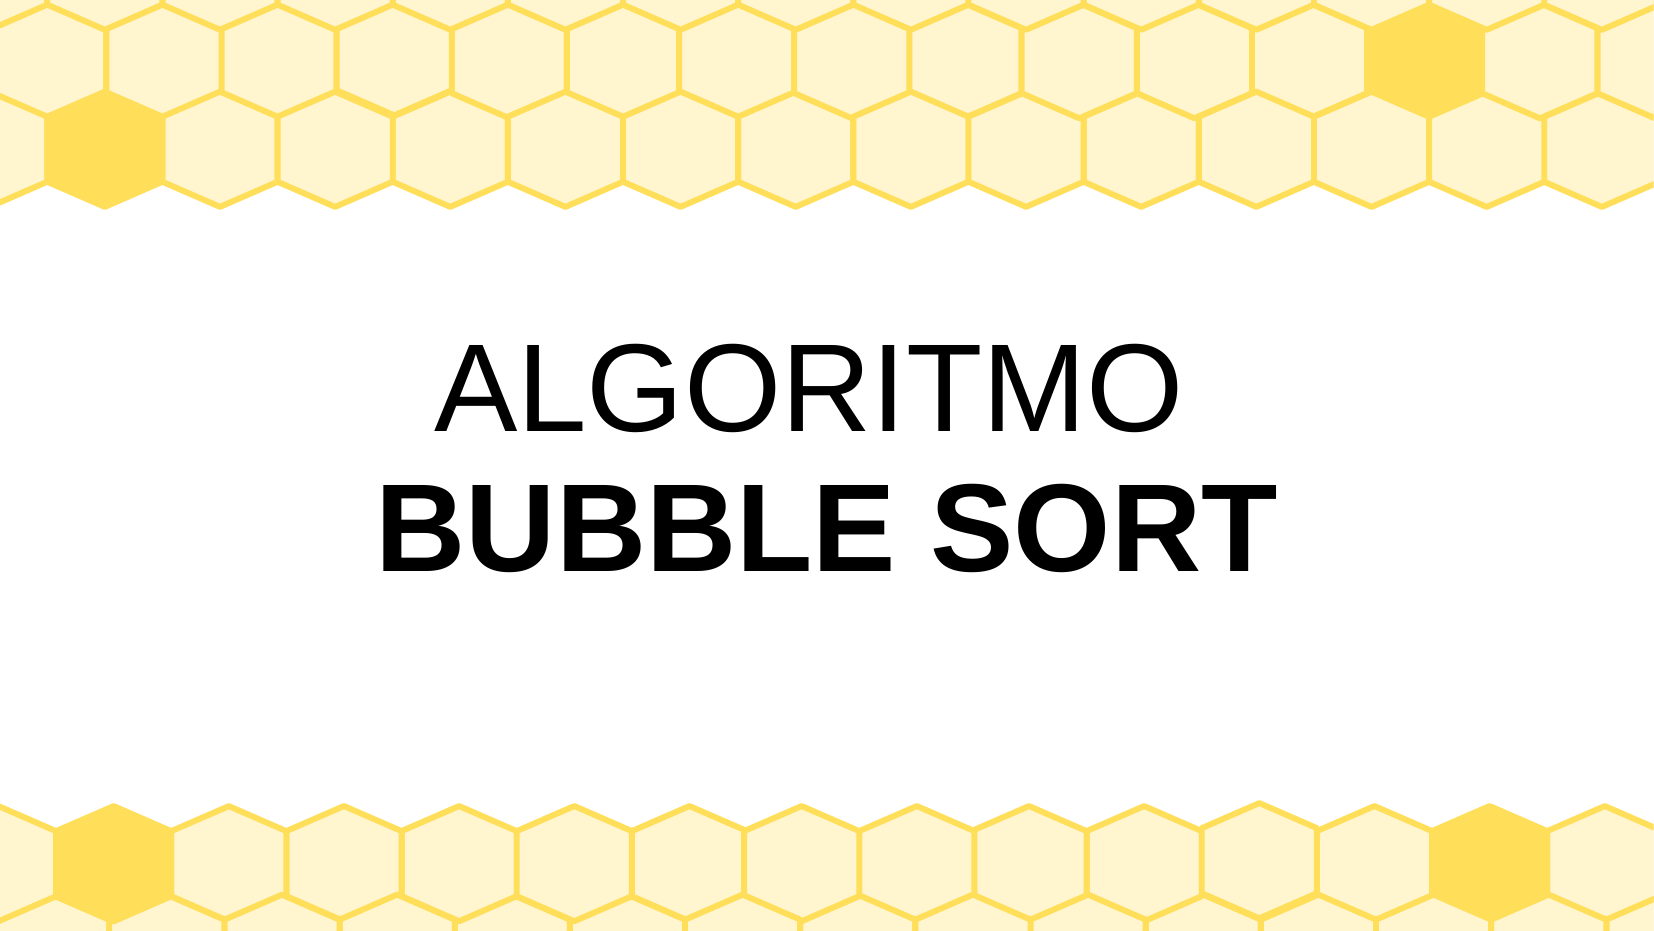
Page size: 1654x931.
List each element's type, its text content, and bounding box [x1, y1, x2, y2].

title ALGORITMO BUBBLE SORT [88, 317, 1565, 598]
